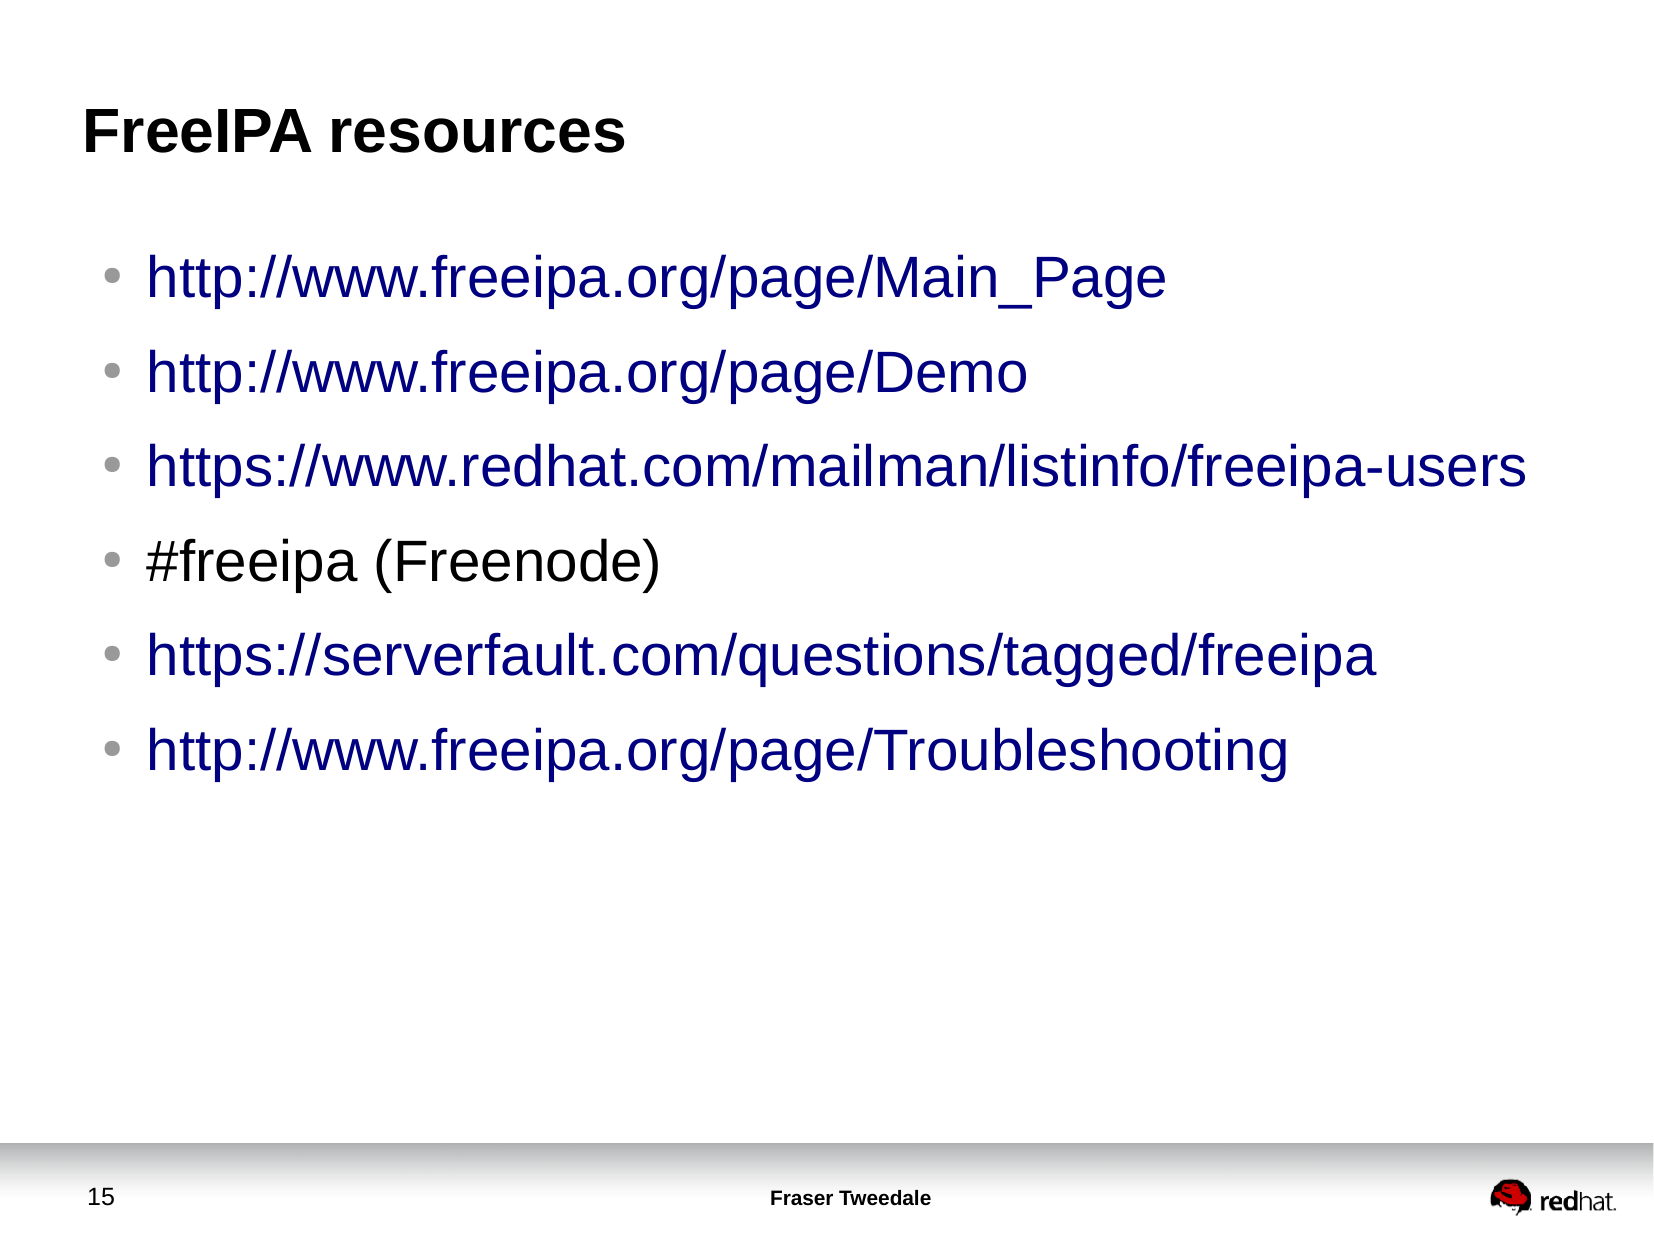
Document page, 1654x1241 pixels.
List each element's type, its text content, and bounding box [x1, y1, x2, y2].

title FreeIPA resources [82, 37, 1571, 226]
list http://www.freeipa.org/page/Main_Page http://www.freeipa.org/page/Demo https://www.redhat.com/mailman/listinfo/freeipa-users #freeipa (Freenode) https://serverfault.com/questions/tagged/freeipa http://www.freeipa.org/page/Troubleshooting [86, 244, 1576, 1039]
picture [0, 1143, 1654, 1241]
